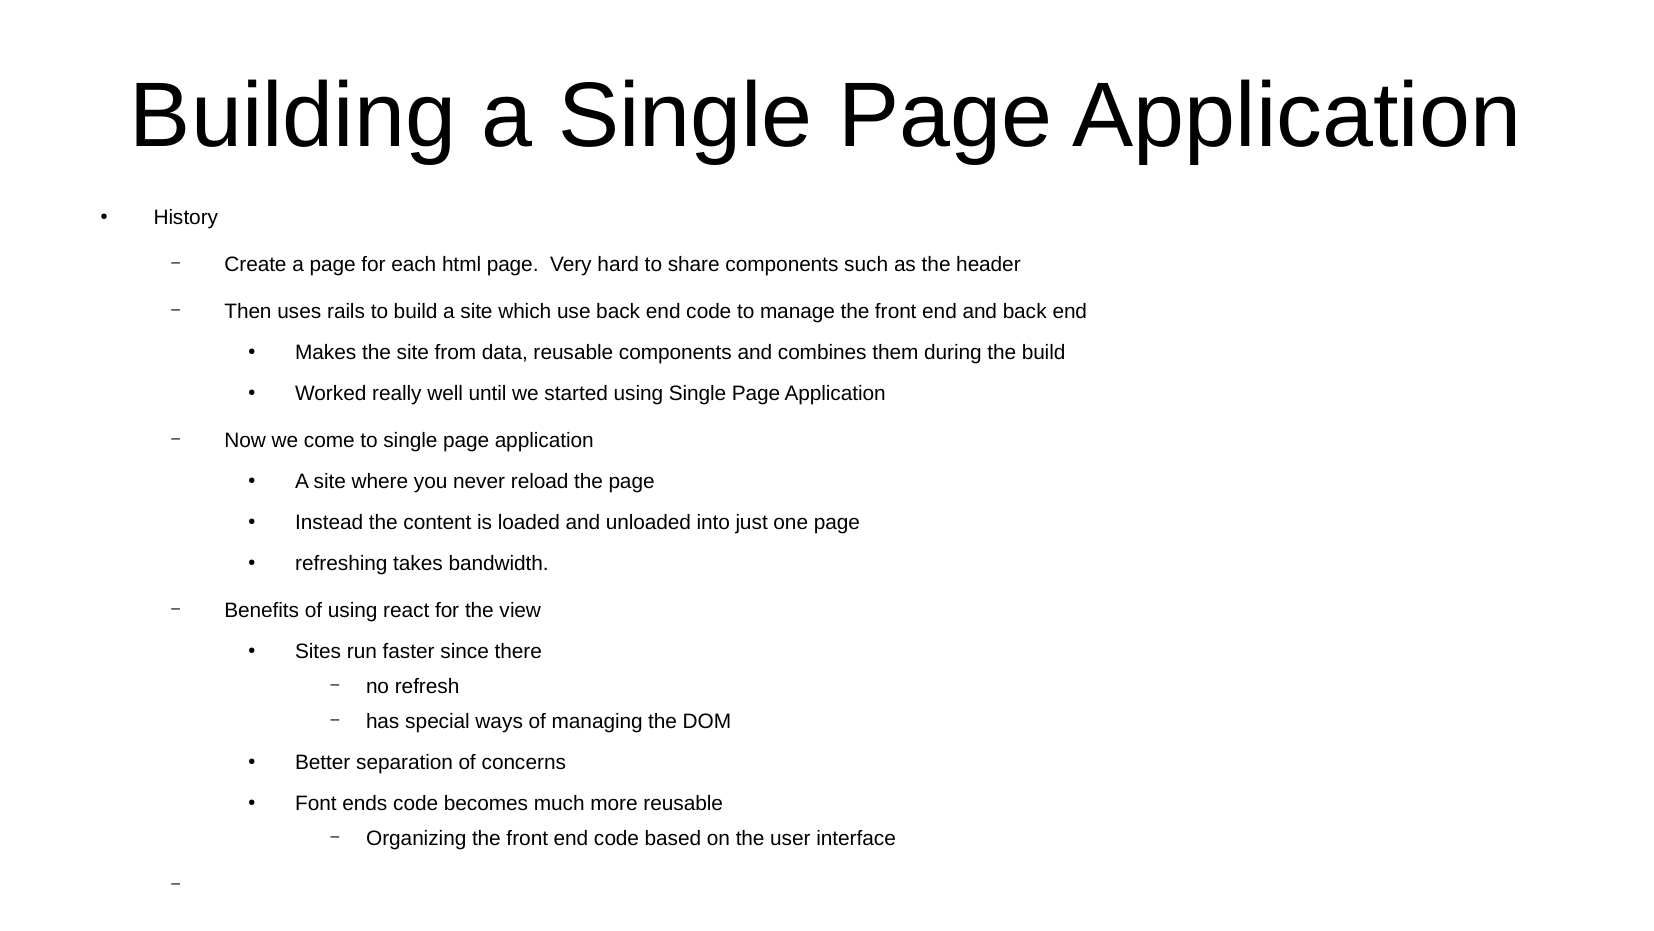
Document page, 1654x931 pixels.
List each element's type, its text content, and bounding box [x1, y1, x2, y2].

title Building a Single Page Application [82, 37, 1571, 193]
list History Create a page for each html page. Very hard to share components such as the header Then uses rails to build a site which use back end code to manage the front end and back end Makes the site from data, reusable components and combines them during the build Worked really well until we started using Single Page Application Now we come to single page application A site where you never reload the page Instead the content is loaded and unloaded into just one page refreshing takes bandwidth. Benefits of using react for the view Sites run faster since there no refresh has special ways of managing the DOM Better separation of concerns Font ends code becomes much more reusable Organizing the front end code based on the user interface [82, 205, 1636, 904]
